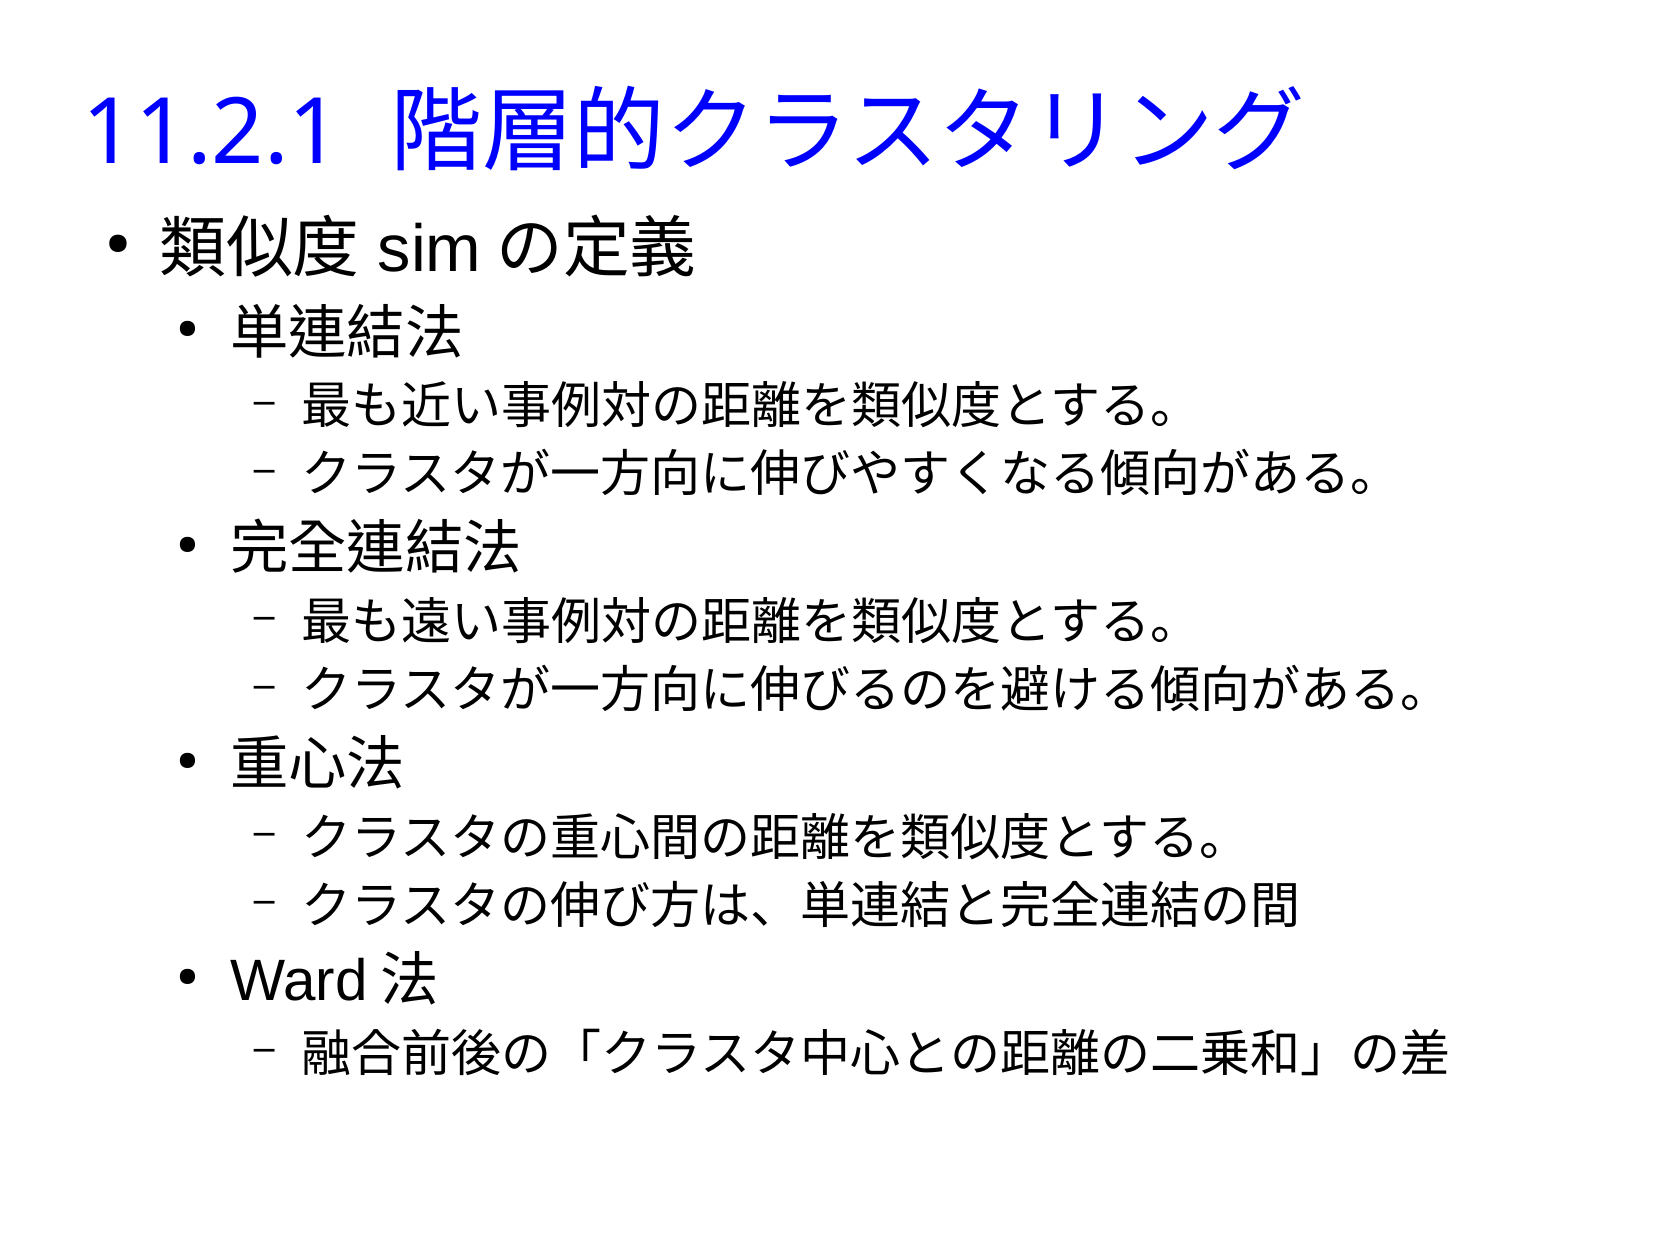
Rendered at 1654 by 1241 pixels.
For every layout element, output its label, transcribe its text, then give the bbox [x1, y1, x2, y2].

title 11.2.1 階層的クラスタリング [82, 49, 1571, 207]
list 類似度simの定義 単連結法 最も近い事例対の距離を類似度とする。 クラスタが一方向に伸びやすくなる傾向がある。 完全連結法 最も遠い事例対の距離を類似度とする。 クラスタが一方向に伸びるのを避ける傾向がある。 重心法 クラスタの重心間の距離を類似度とする。 クラスタの伸び方は、単連結と完全連結の間 Ward法 融合前後の「クラスタ中心との距離の二乗和」の差 [88, 200, 1577, 1176]
